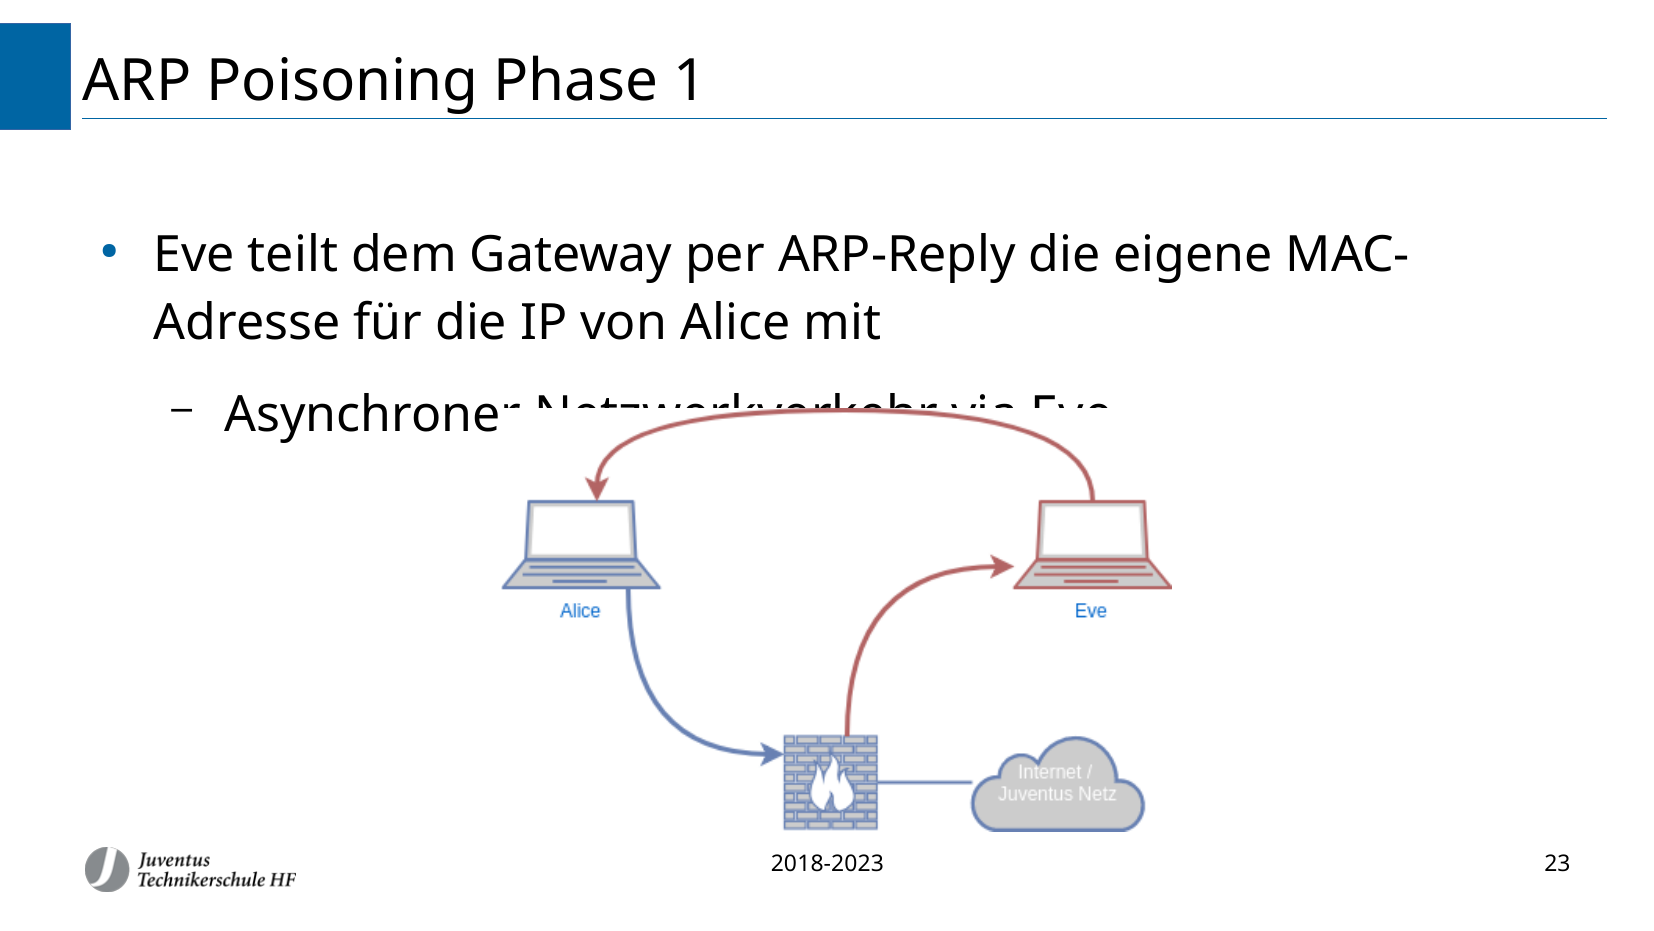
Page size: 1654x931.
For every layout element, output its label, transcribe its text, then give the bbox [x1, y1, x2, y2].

list Eve teilt dem Gateway per ARP-Reply die eigene MAC-Adresse für die IP von Alice mit Asynchroner Netzwerkverkehr via Eve [82, 217, 1571, 758]
title ARP Poisoning Phase 1 [82, 37, 1571, 119]
picture [85, 847, 296, 892]
picture [501, 408, 1172, 832]
